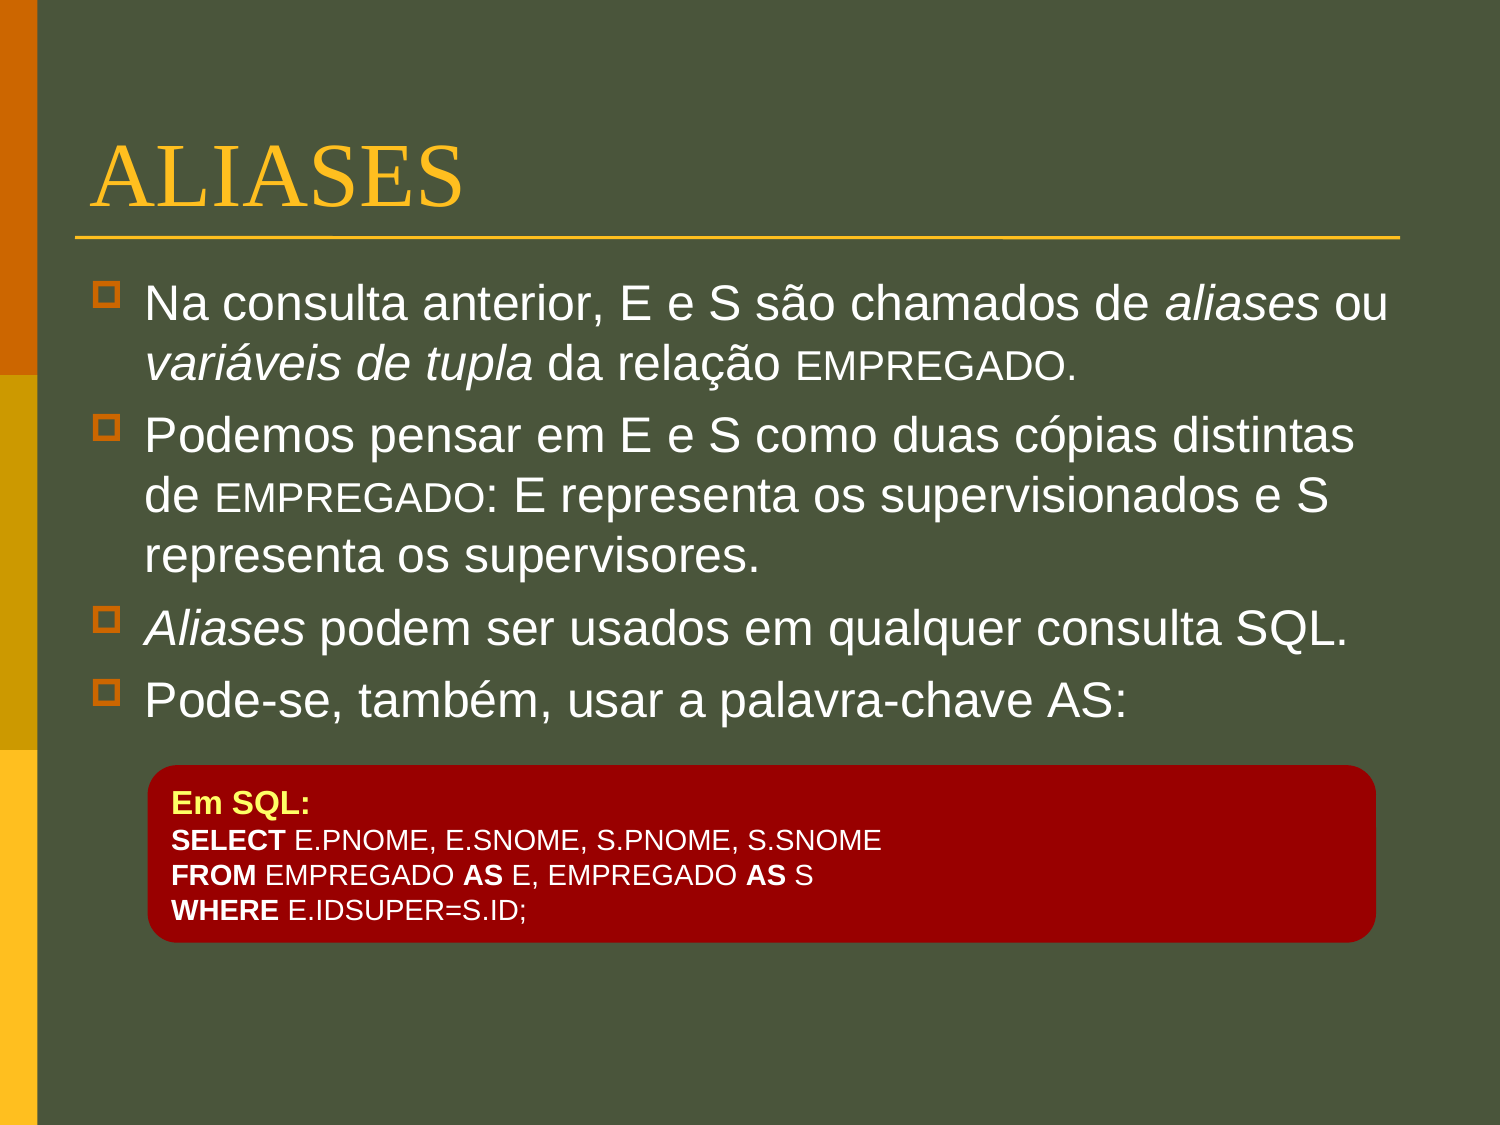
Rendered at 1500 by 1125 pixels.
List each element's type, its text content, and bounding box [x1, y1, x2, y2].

list Na consulta anterior, E e S são chamados de aliases ou variáveis de tupla da relação EMPREGADO. Podemos pensar em E e S como duas cópias distintas de EMPREGADO: E representa os supervisionados e S representa os supervisores. Aliases podem ser usados em qualquer consulta SQL. Pode-se, também, usar a palavra-chave AS: [75, 262, 1426, 1006]
title ALIASES [75, 45, 1426, 233]
text_box Em SQL: SELECT E.PNOME, E.SNOME, S.PNOME, S.SNOME FROM EMPREGADO AS E, EMPREGADO AS S WHERE E.IDSUPER=S.ID; [147, 765, 1377, 943]
